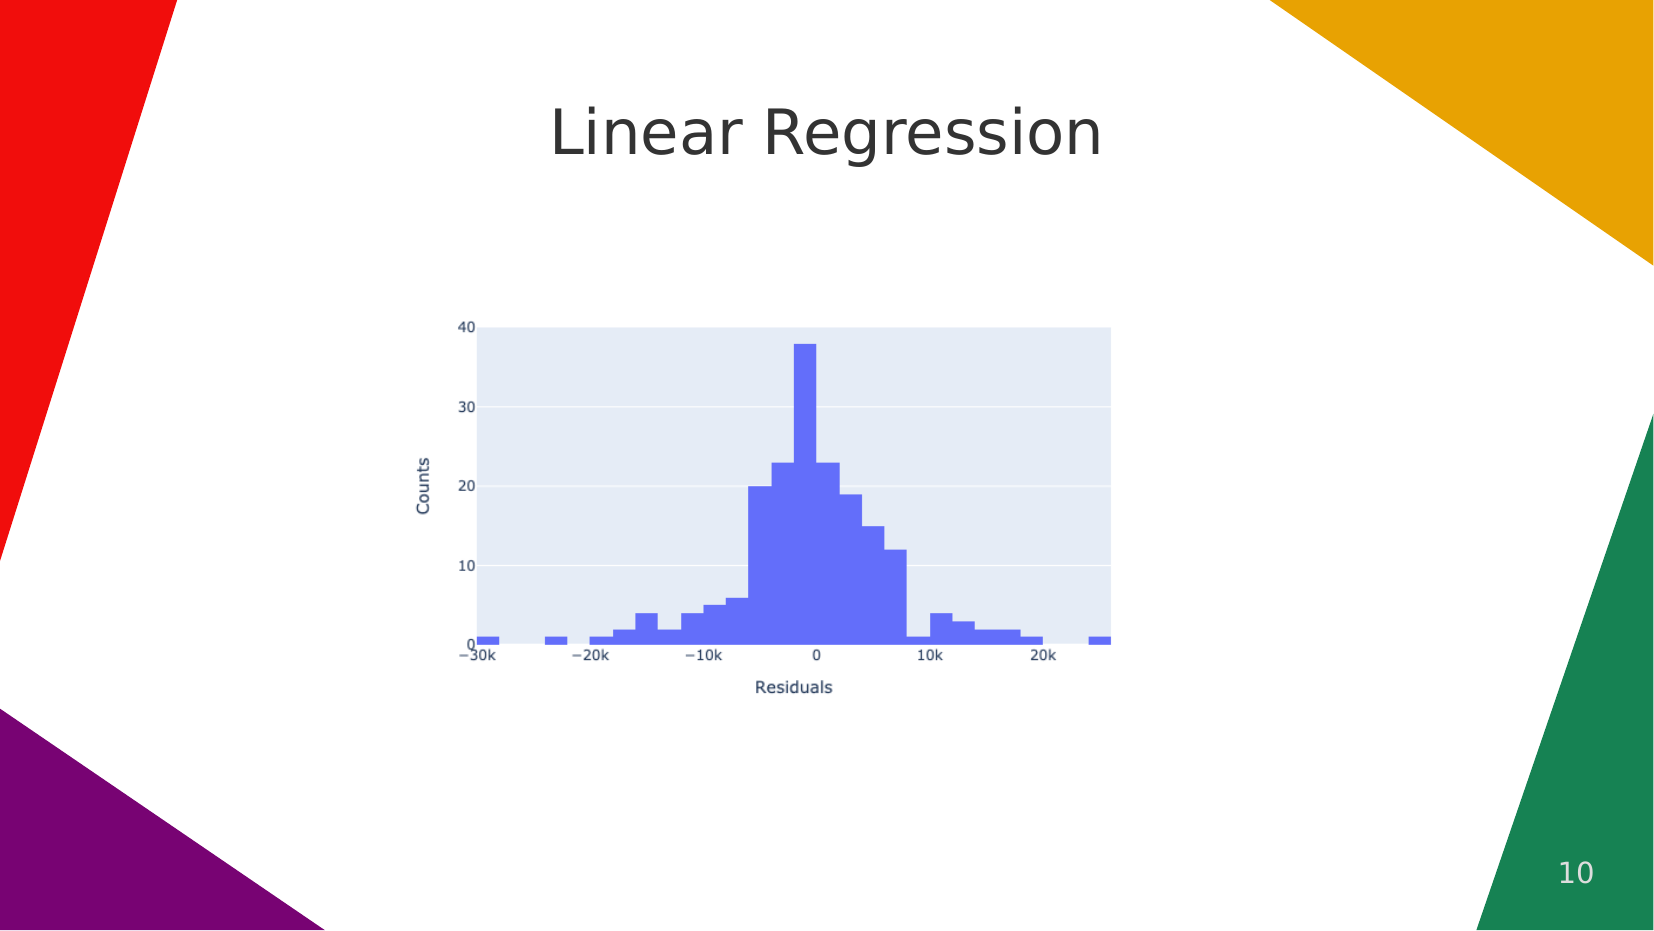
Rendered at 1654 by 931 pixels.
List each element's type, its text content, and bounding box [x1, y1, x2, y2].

picture [383, 210, 1205, 739]
title Linear Regression [118, 59, 1536, 207]
